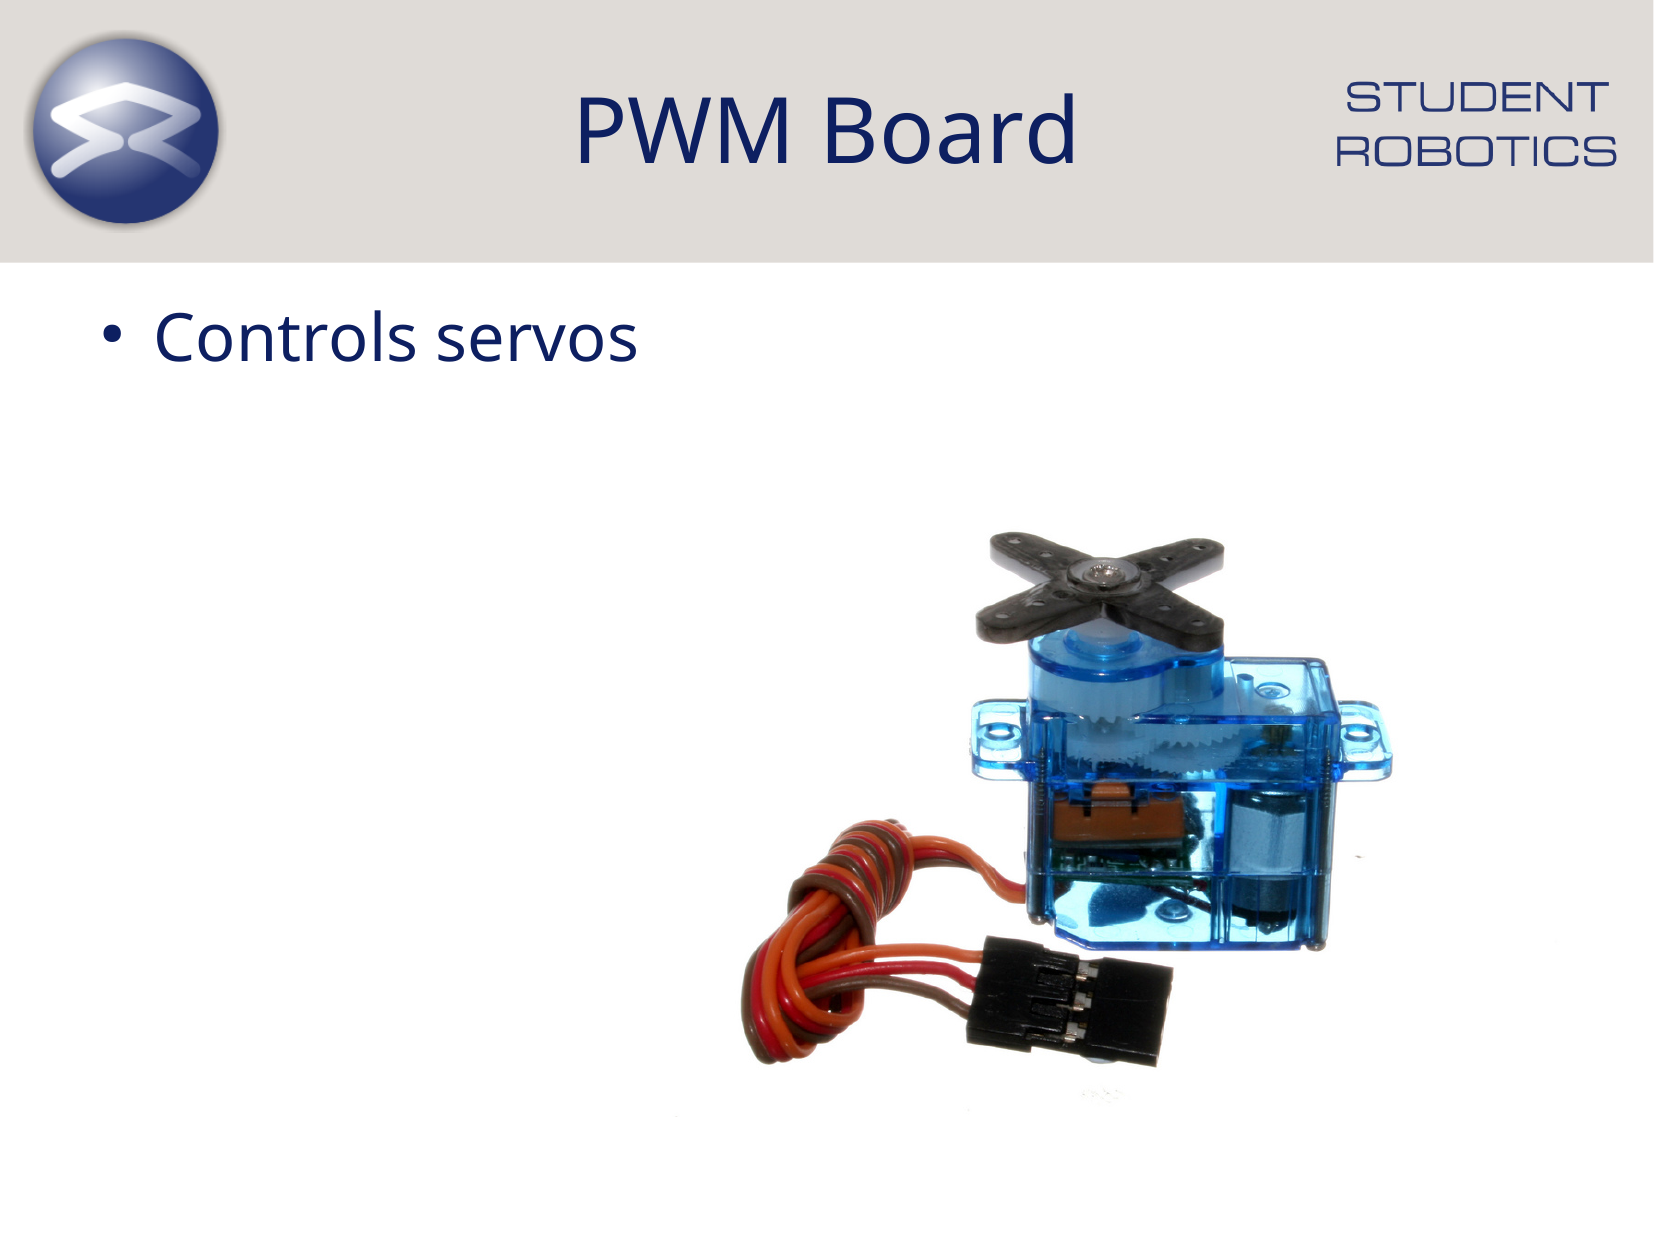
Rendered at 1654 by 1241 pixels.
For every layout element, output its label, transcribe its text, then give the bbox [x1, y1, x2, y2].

picture [637, 487, 1582, 1117]
title PWM Board [82, 0, 1571, 257]
list Controls servos [82, 290, 1571, 1109]
picture [1571, 68, 1633, 174]
picture [9, 19, 82, 245]
